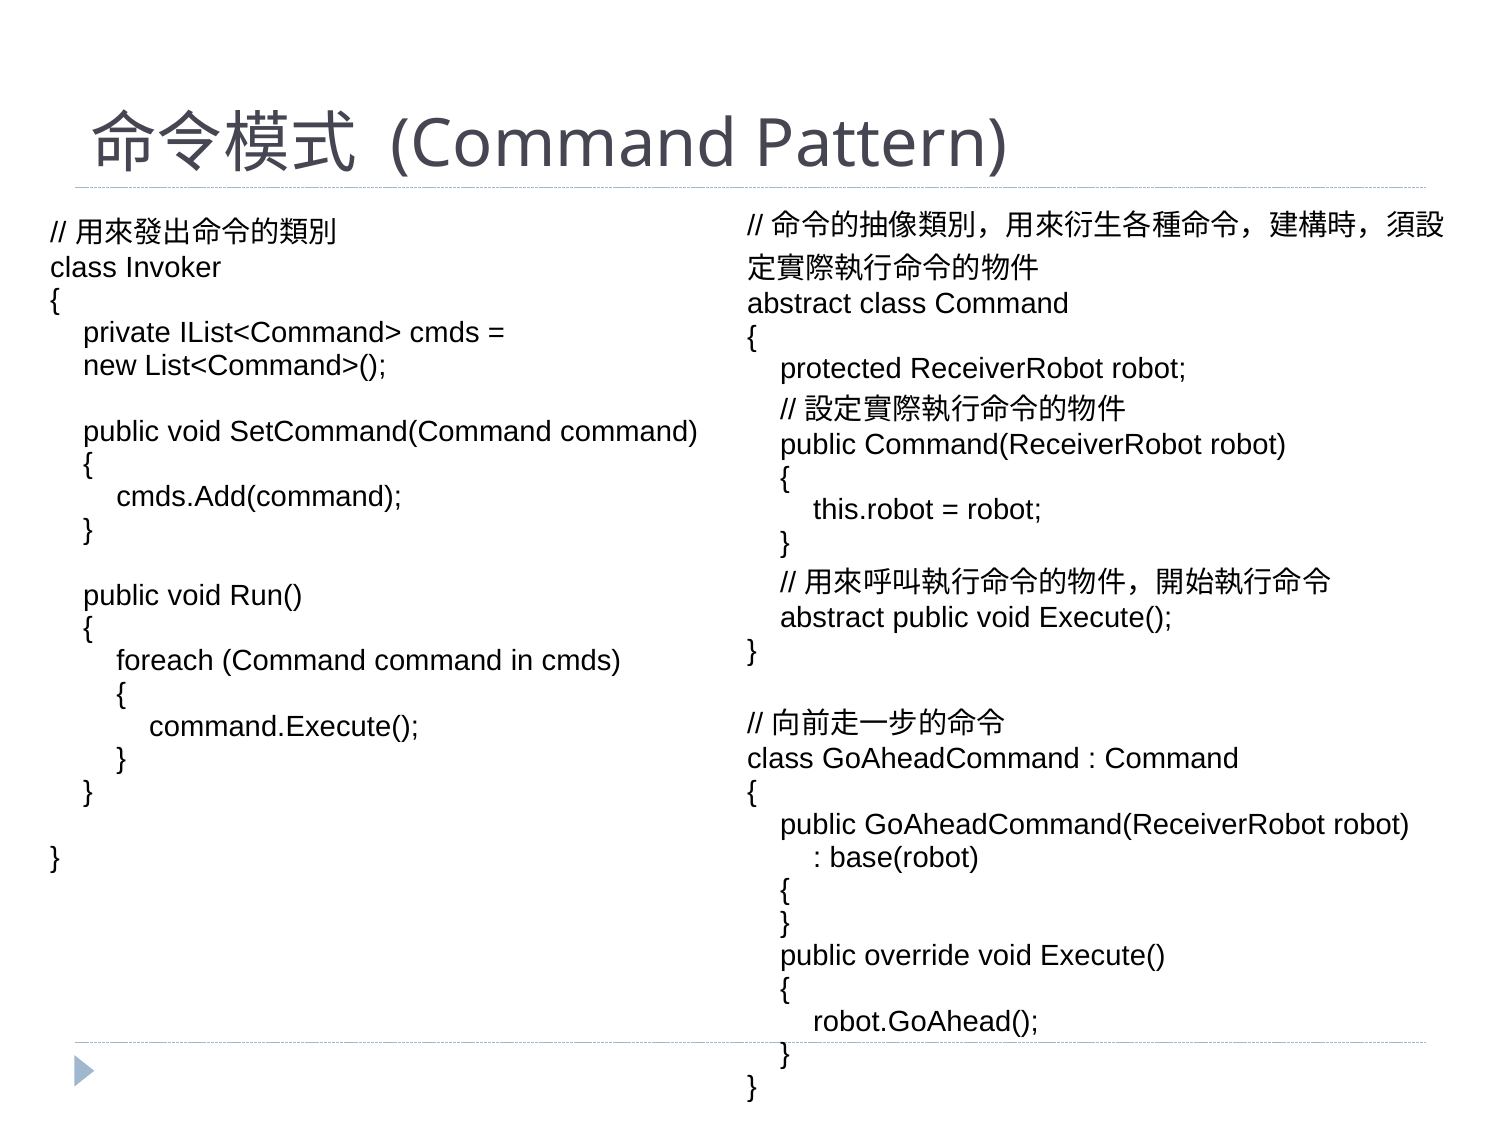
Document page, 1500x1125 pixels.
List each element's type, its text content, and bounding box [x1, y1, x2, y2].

text_box // 用來發出命令的類別 class Invoker { private IList<Command> cmds = new List<Command>(); public void SetCommand(Command command) { cmds.Add(command); } public void Run() { foreach (Command command in cmds) { command.Execute(); } } } [35, 200, 721, 855]
text_box // 命令的抽像類別，用來衍生各種命令，建構時，須設定實際執行命令的物件 abstract class Command { protected ReceiverRobot robot; // 設定實際執行命令的物件 public Command(ReceiverRobot robot) { this.robot = robot; } // 用來呼叫執行命令的物件，開始執行命令 abstract public void Execute(); } // 向前走一步的命令 class GoAheadCommand : Command { public GoAheadCommand(ReceiverRobot robot) : base(robot) { } public override void Execute() { robot.GoAhead(); } } [732, 194, 1489, 1125]
title 命令模式 (Command Pattern) [75, 25, 1426, 188]
